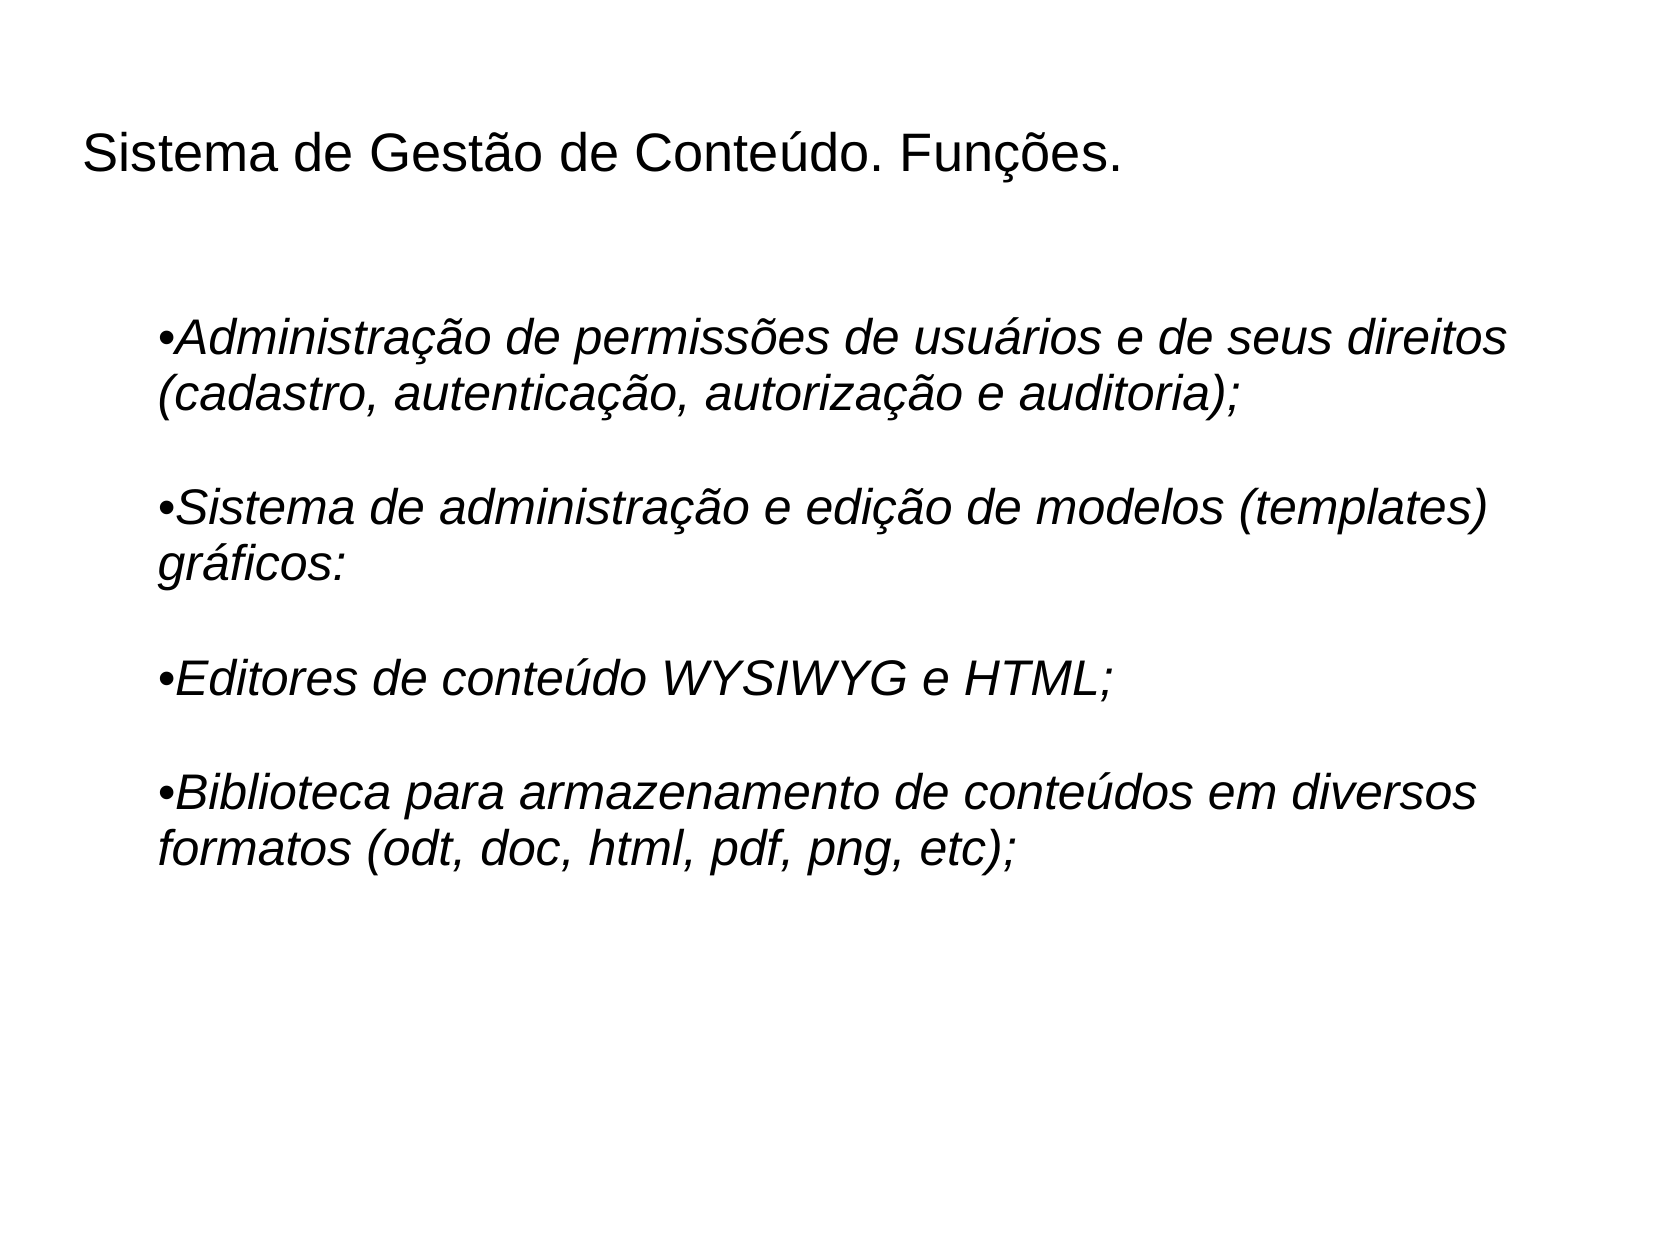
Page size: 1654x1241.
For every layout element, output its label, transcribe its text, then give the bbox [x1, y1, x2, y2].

subtitle •Administração de permissões de usuários e de seus direitos (cadastro, autenticação, autorização e auditoria); •Sistema de administração e edição de modelos (templates) gráficos: •Editores de conteúdo WYSIWYG e HTML; •Biblioteca para armazenamento de conteúdos em diversos formatos (odt, doc, html, pdf, png, etc); [82, 290, 1571, 1010]
title Sistema de Gestão de Conteúdo. Funções. [82, 49, 1571, 257]
